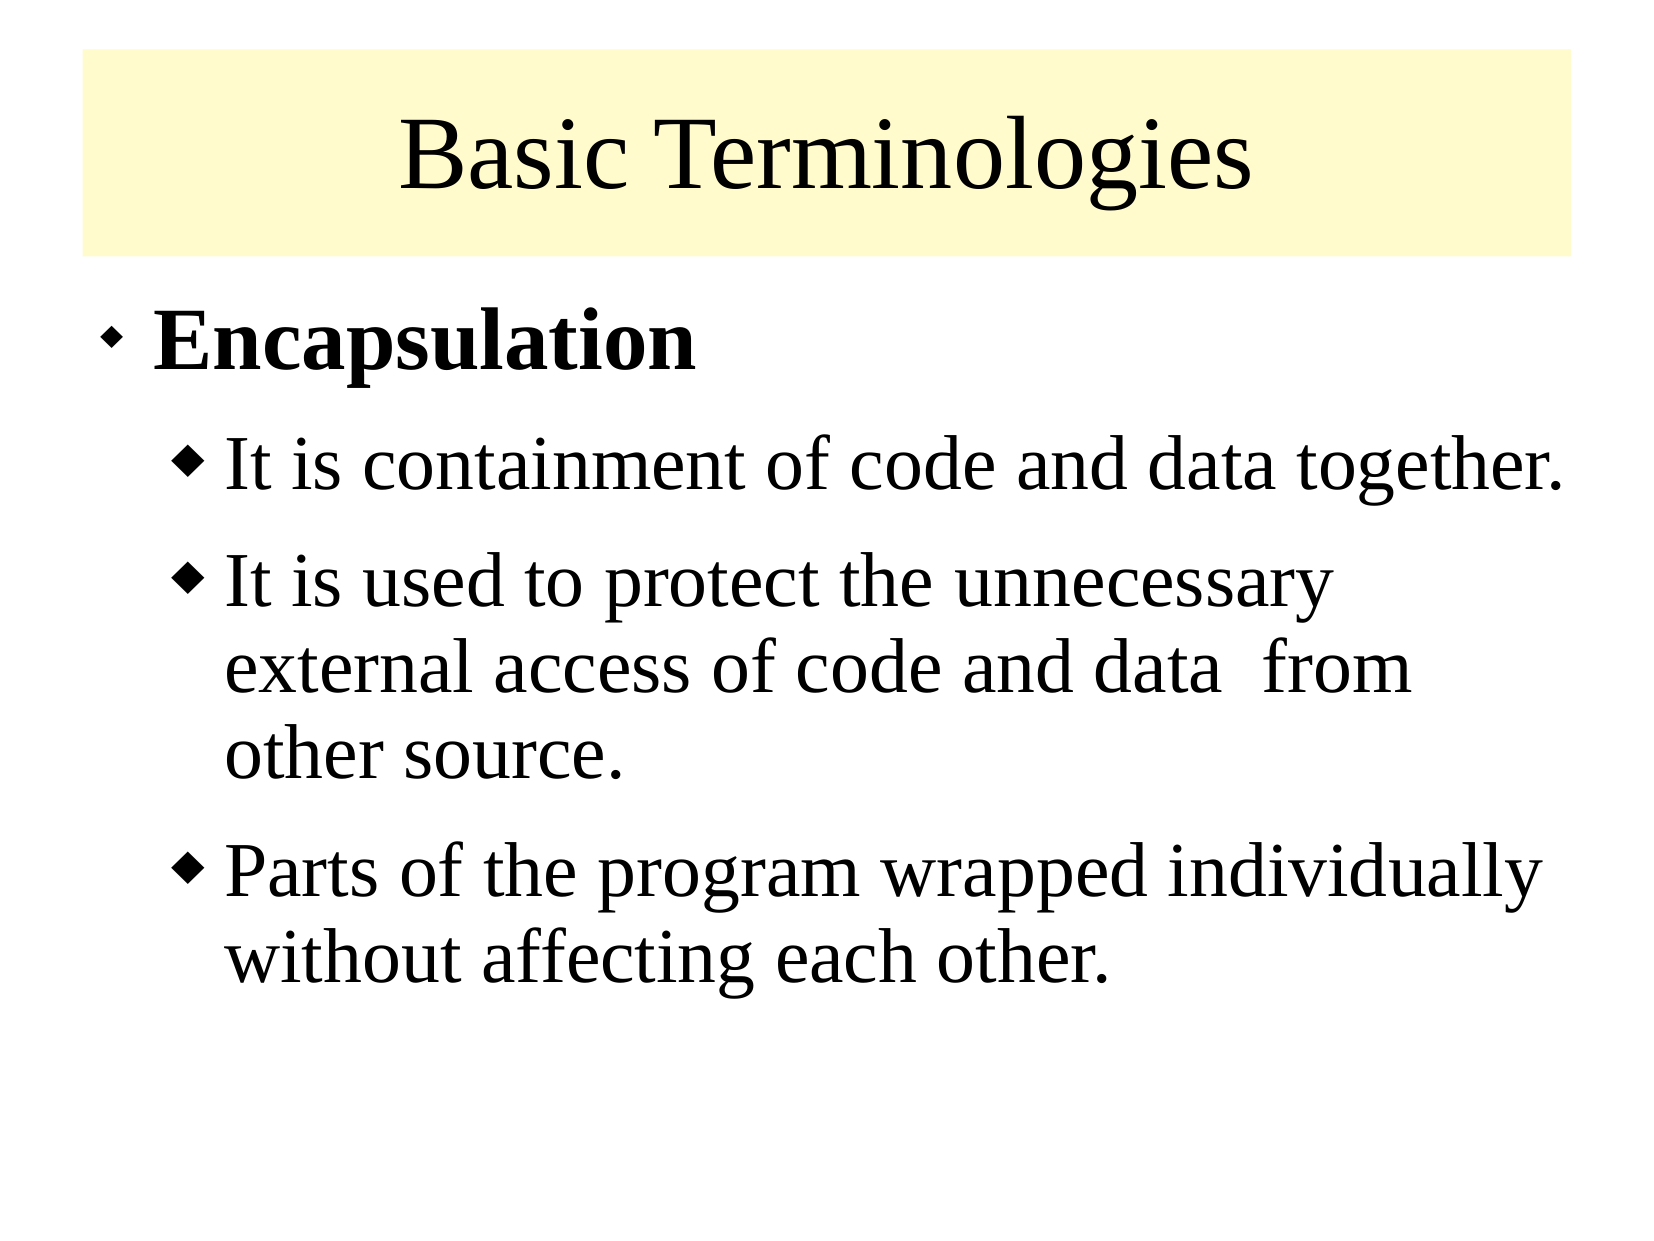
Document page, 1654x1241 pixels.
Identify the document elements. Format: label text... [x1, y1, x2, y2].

list Encapsulation It is containment of code and data together. It is used to protect the unnecessary external access of code and data from other source. Parts of the program wrapped individually without affecting each other. [82, 290, 1571, 1010]
title Basic Terminologies [82, 49, 1571, 257]
